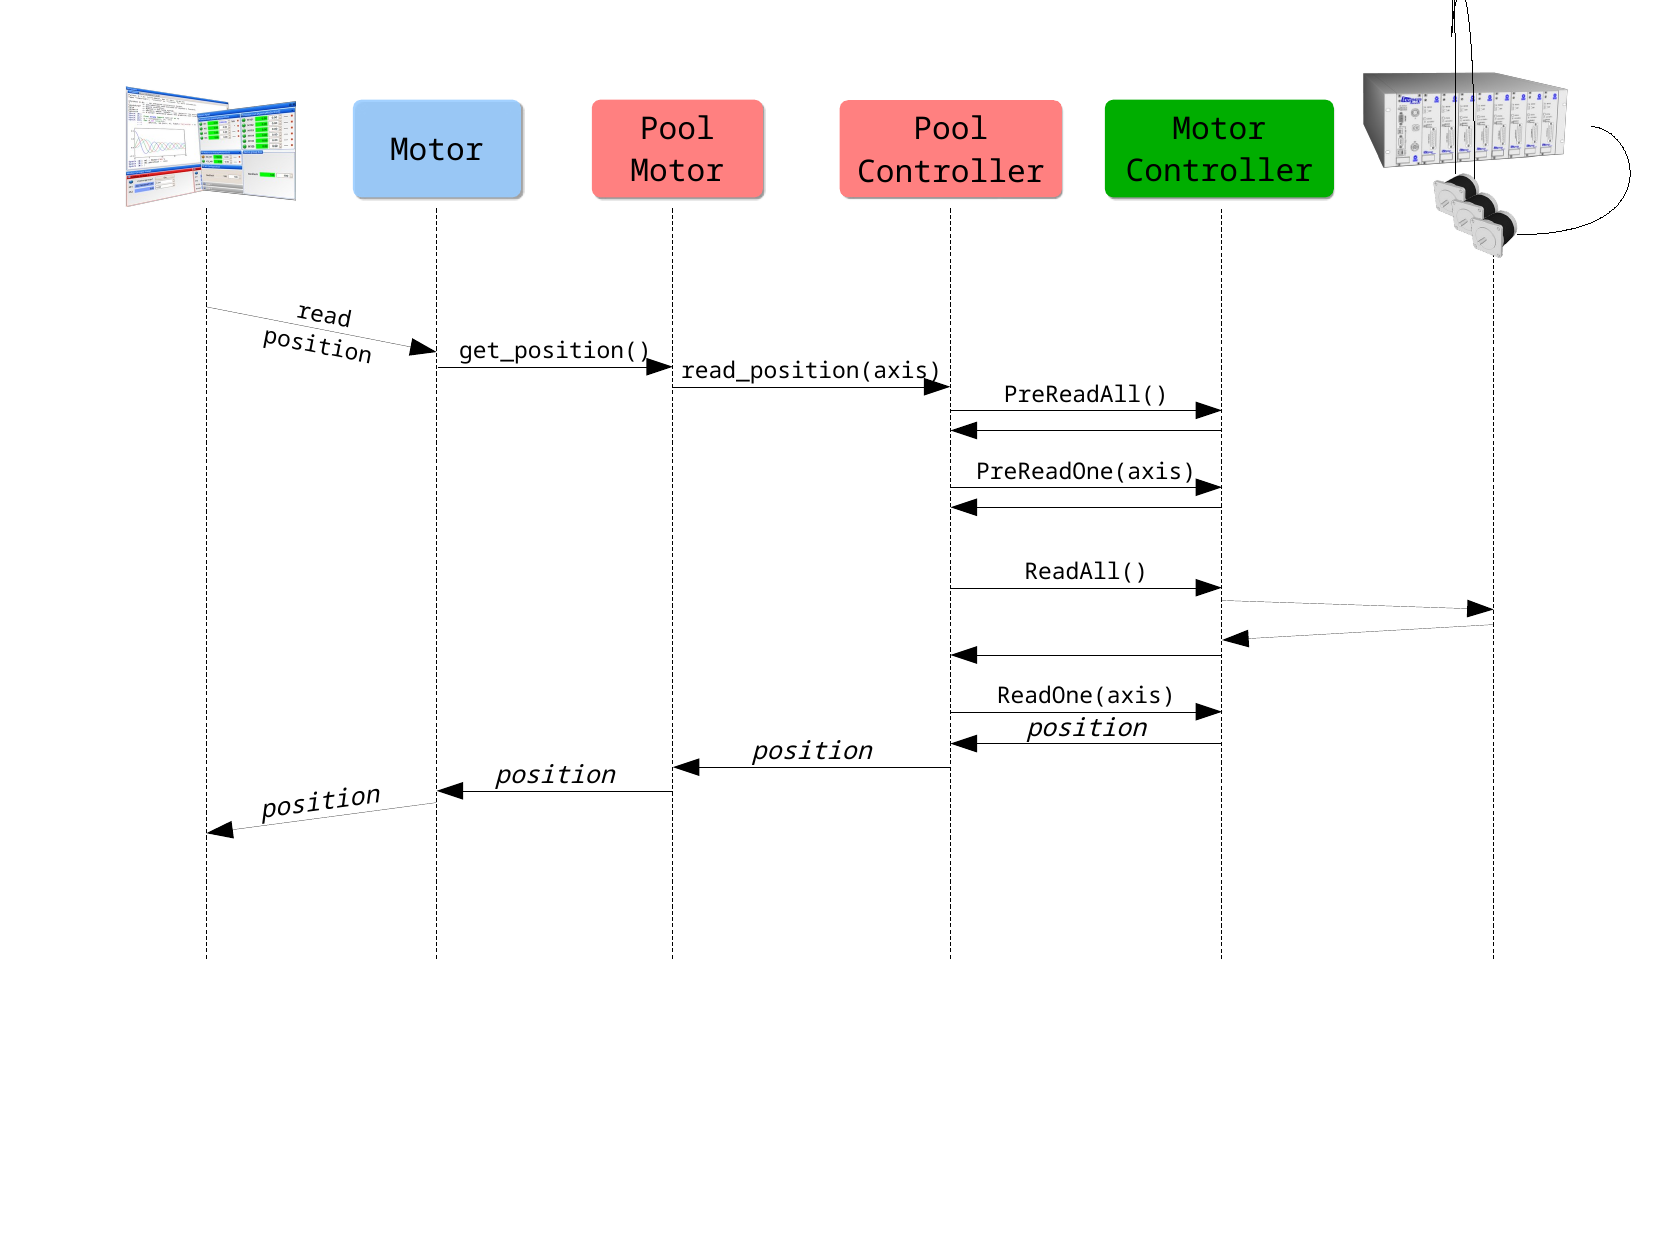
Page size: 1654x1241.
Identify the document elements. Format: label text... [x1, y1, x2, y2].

text_box Pool Controller [839, 100, 1062, 198]
picture [1456, 73, 1567, 162]
picture [114, 86, 296, 207]
text_box Motor [352, 99, 521, 198]
picture [1432, 173, 1518, 259]
picture [1364, 74, 1455, 167]
text_box Motor Controller [1104, 99, 1334, 198]
text_box Pool Motor [591, 99, 763, 198]
